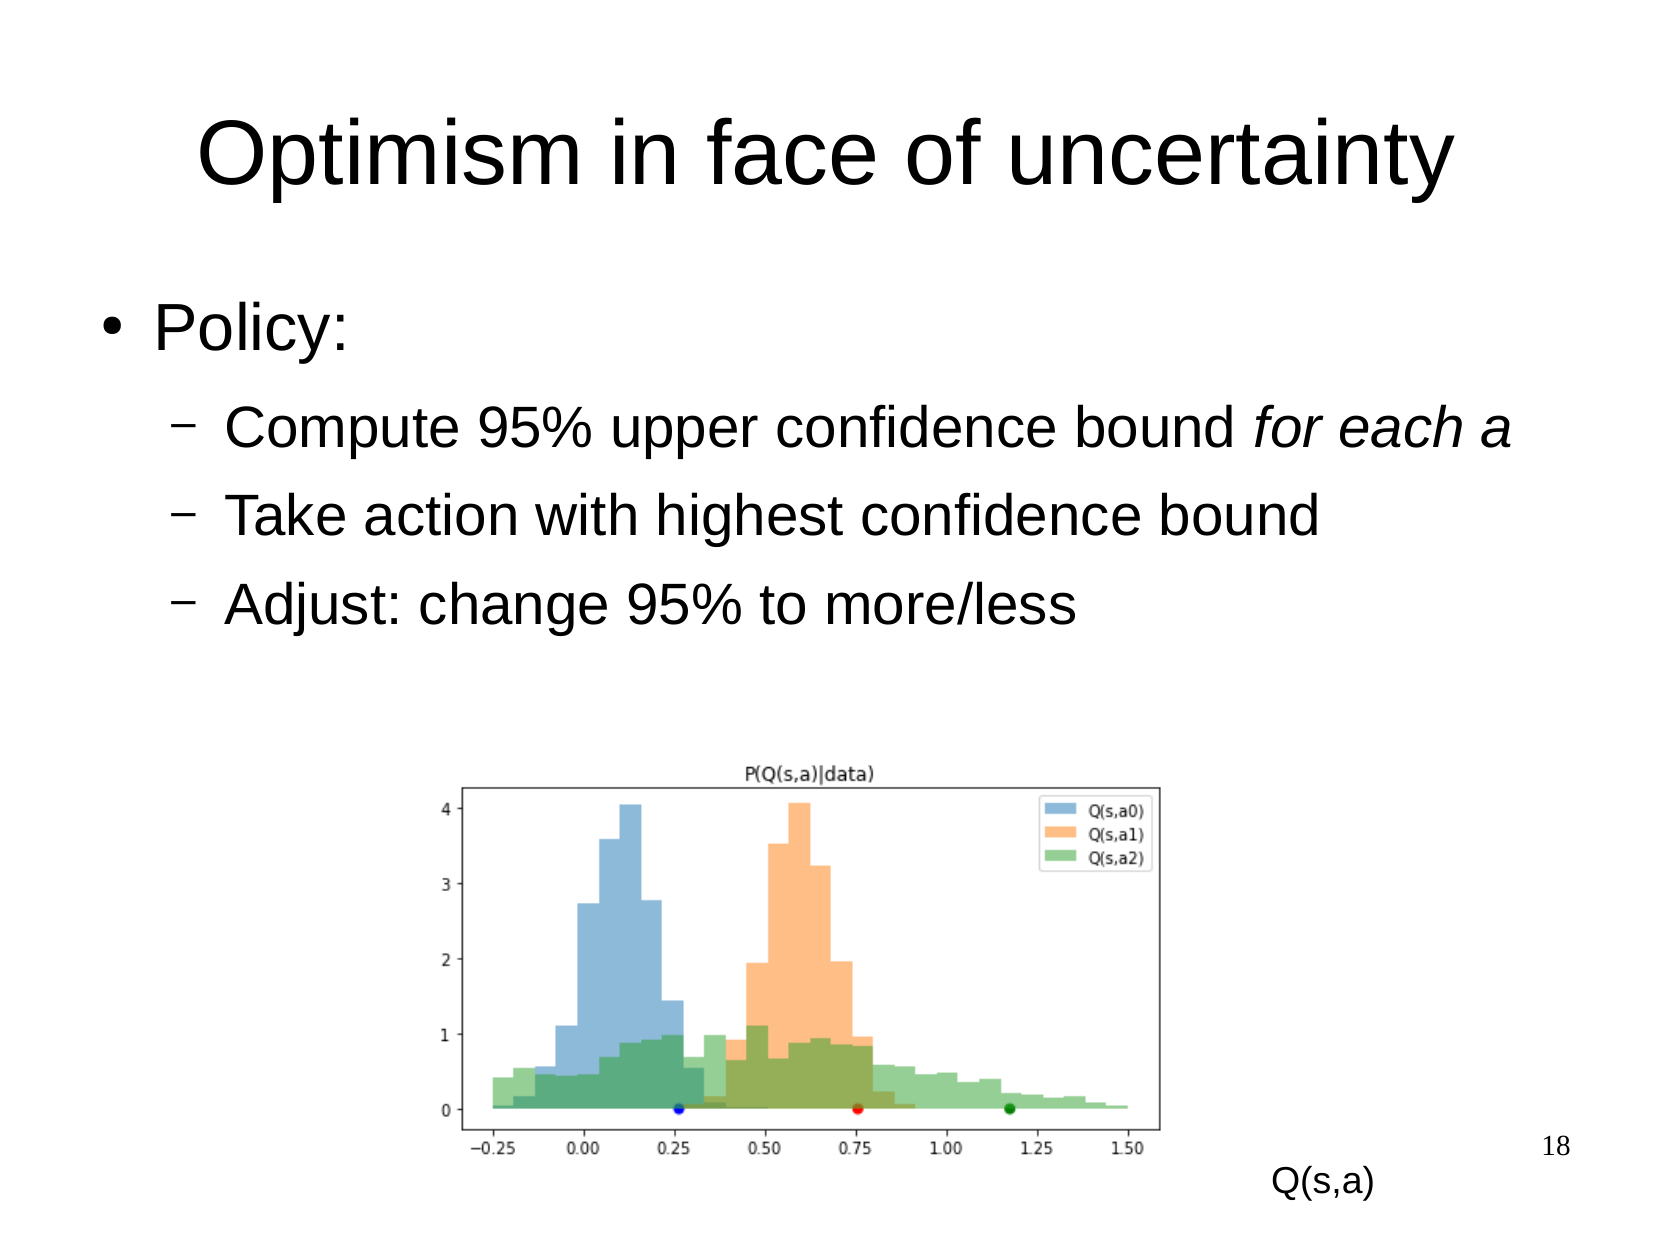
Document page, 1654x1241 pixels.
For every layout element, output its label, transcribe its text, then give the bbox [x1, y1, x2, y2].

picture [429, 753, 1175, 1167]
title Optimism in face of uncertainty [82, 49, 1571, 257]
text_box Q(s,a) [1256, 1152, 1391, 1210]
list Policy: Compute 95% upper confidence bound for each a Take action with highest confidence bound Adjust: change 95% to more/less [82, 290, 1571, 1010]
